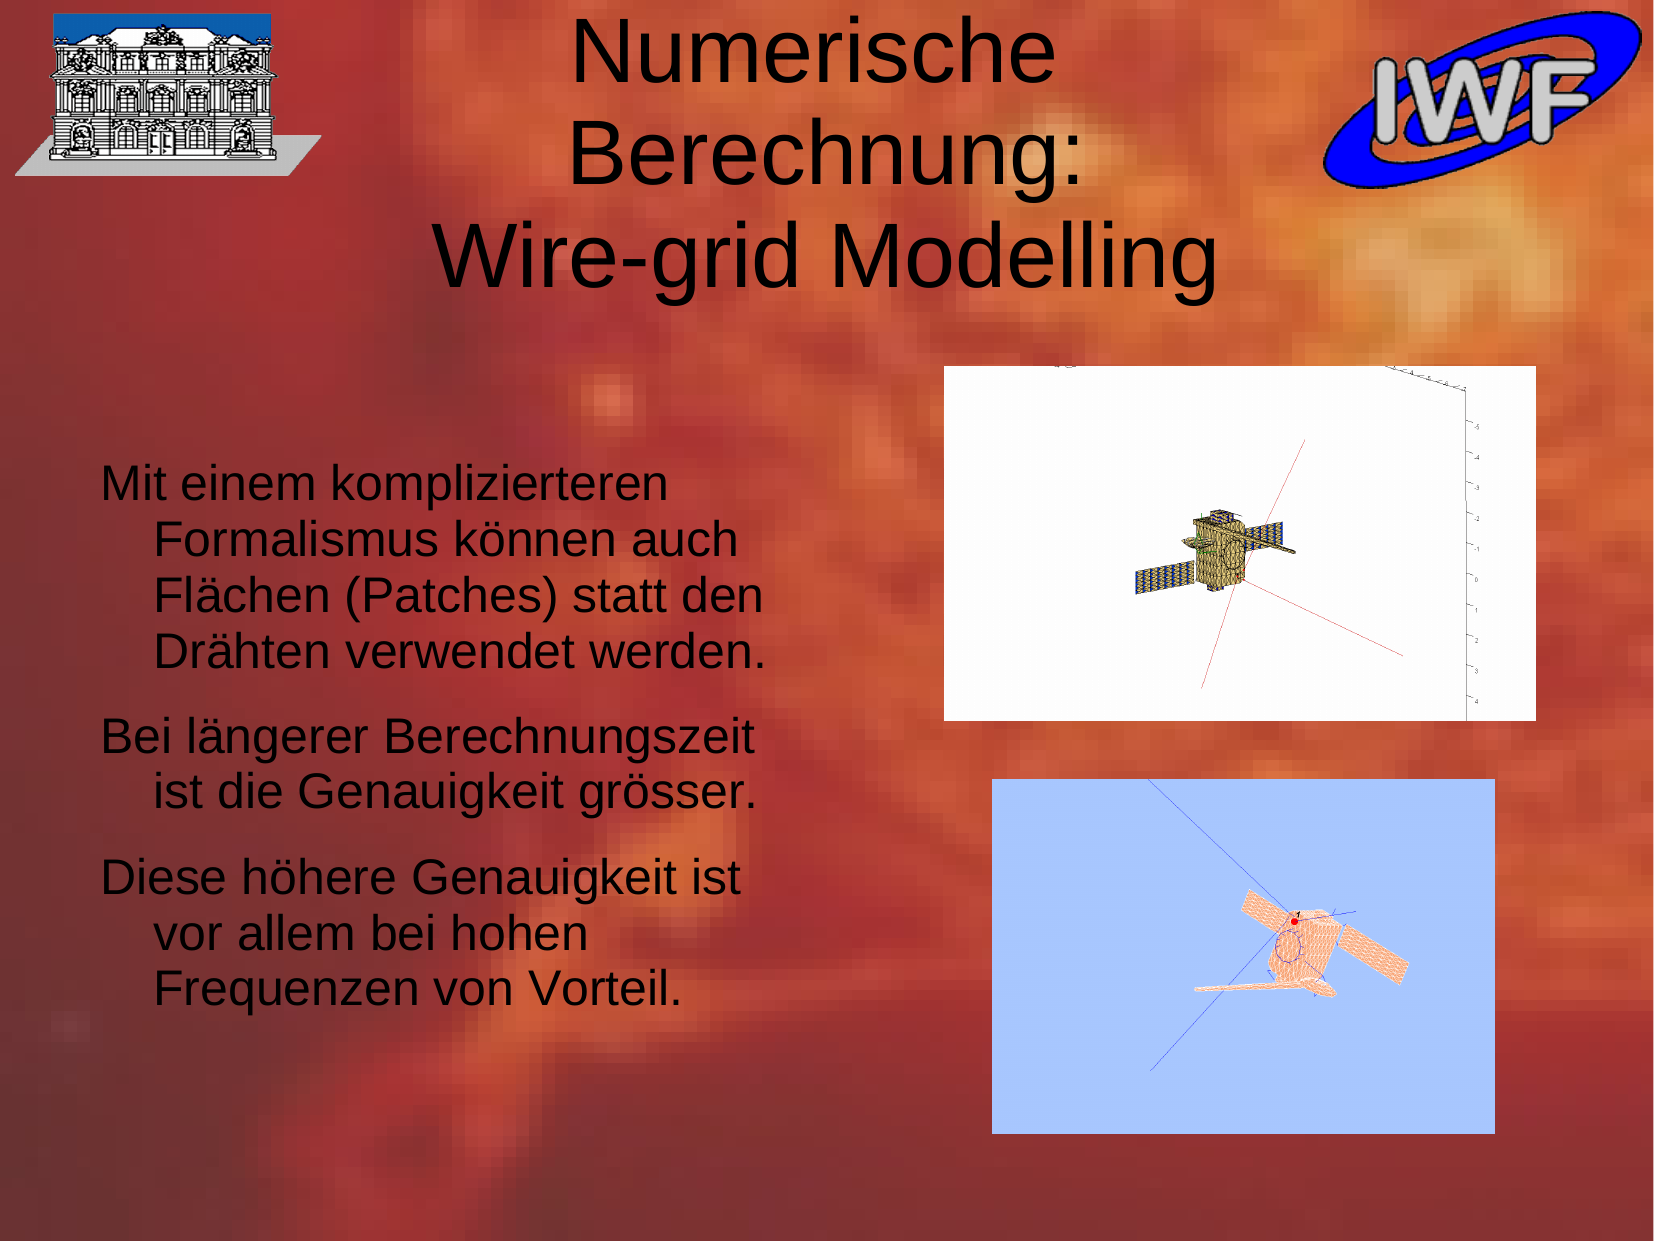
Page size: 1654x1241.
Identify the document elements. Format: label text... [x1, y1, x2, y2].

title Numerische Berechnung: Wire-grid Modelling [82, 0, 1571, 307]
list Mit einem komplizierteren Formalismus können auch Flächen (Patches) statt den Drähten verwendet werden. Bei längerer Berechnungszeit ist die Genauigkeit grösser. Diese höhere Genauigkeit ist vor allem bei hohen Frequenzen von Vorteil. [82, 455, 809, 1241]
picture [0, 0, 1654, 1241]
